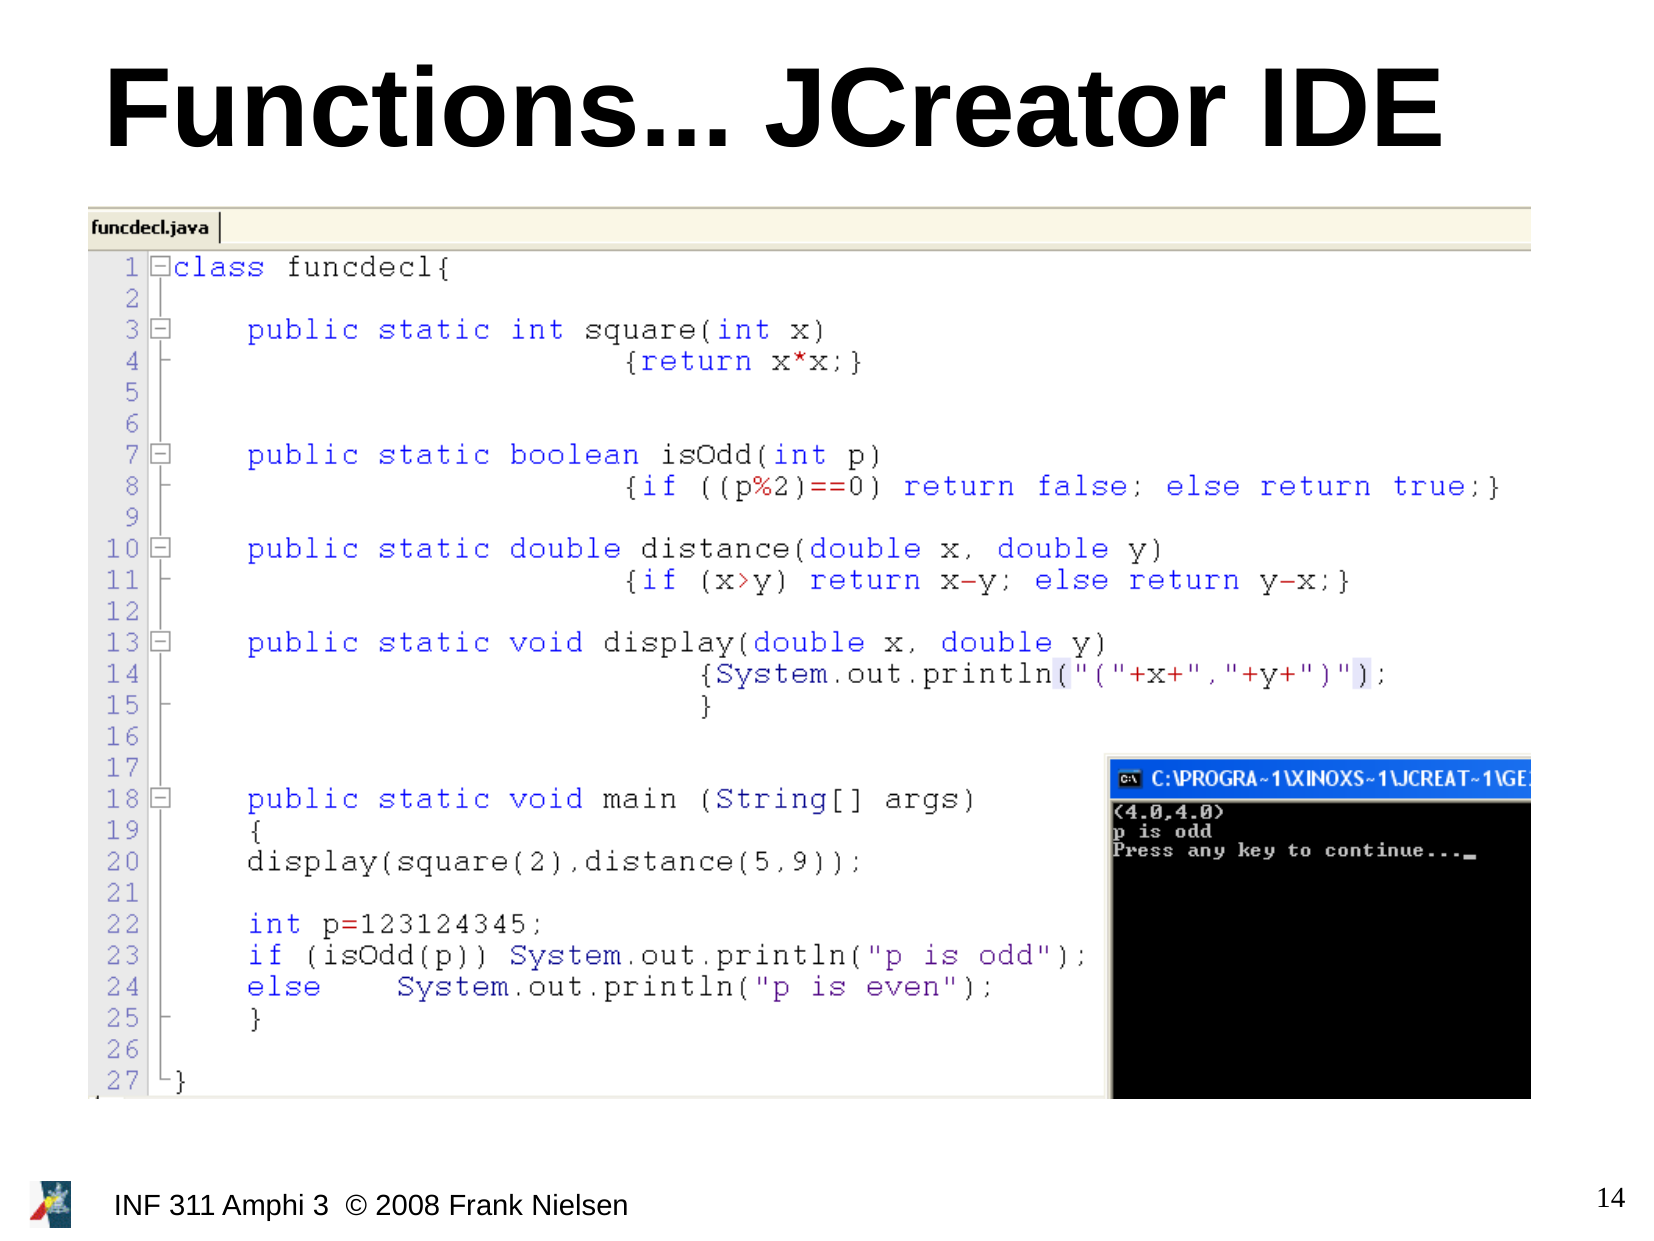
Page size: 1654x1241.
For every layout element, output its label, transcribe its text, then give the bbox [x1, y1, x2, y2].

picture [88, 206, 1531, 1099]
text_box Functions... JCreator IDE [88, 36, 1462, 178]
picture [29, 1181, 71, 1228]
